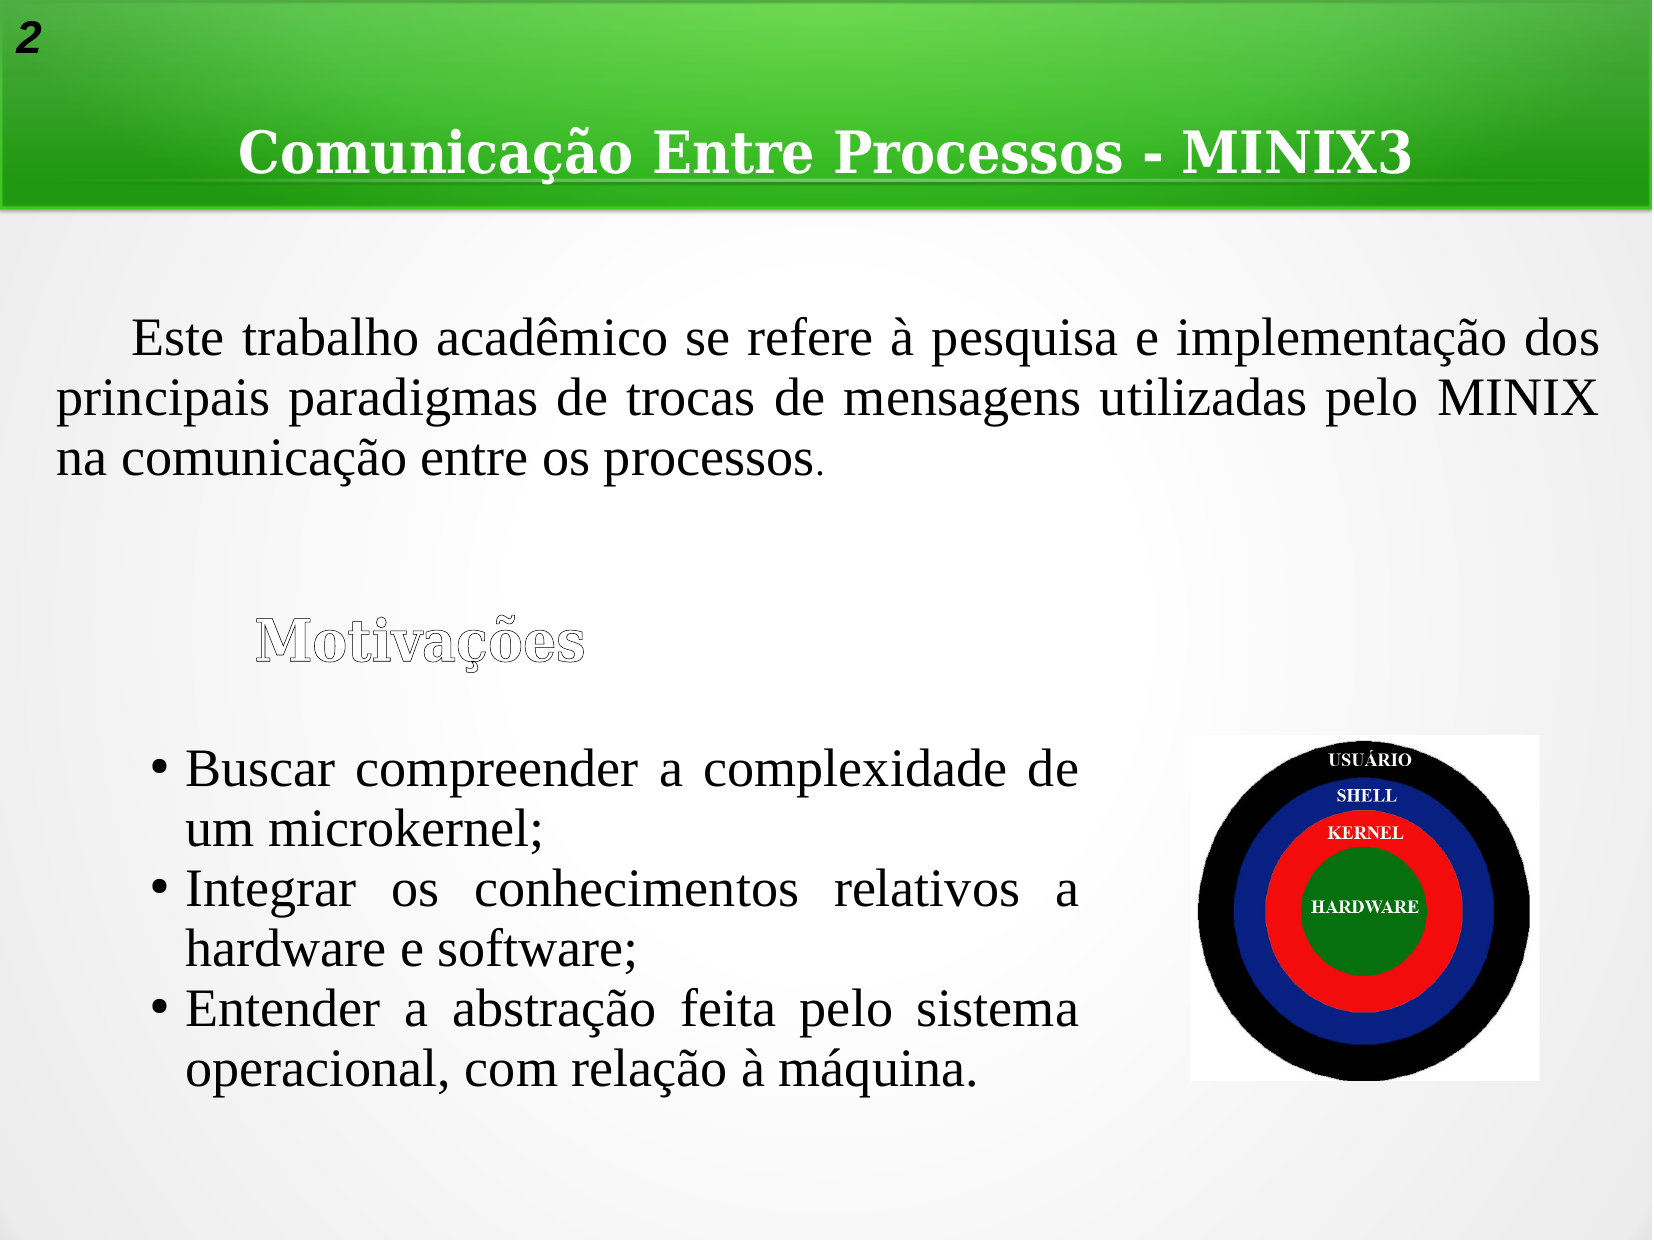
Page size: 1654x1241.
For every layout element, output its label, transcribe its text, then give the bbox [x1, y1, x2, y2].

text_box Este trabalho acadêmico se refere à pesquisa e implementação dos principais paradigmas de trocas de mensagens utilizadas pelo MINIX na comunicação entre os processos. [41, 300, 1618, 495]
text_box Motivações [195, 606, 646, 676]
picture [1190, 735, 1540, 1081]
text_box Buscar compreender a complexidade de um microkernel; Integrar os conhecimentos relativos a hardware e software; Entender a abstração feita pelo sistema operacional, com relação à máquina. [135, 730, 1096, 1106]
title Comunicação Entre Processos - MINIX3 [82, 49, 1571, 257]
